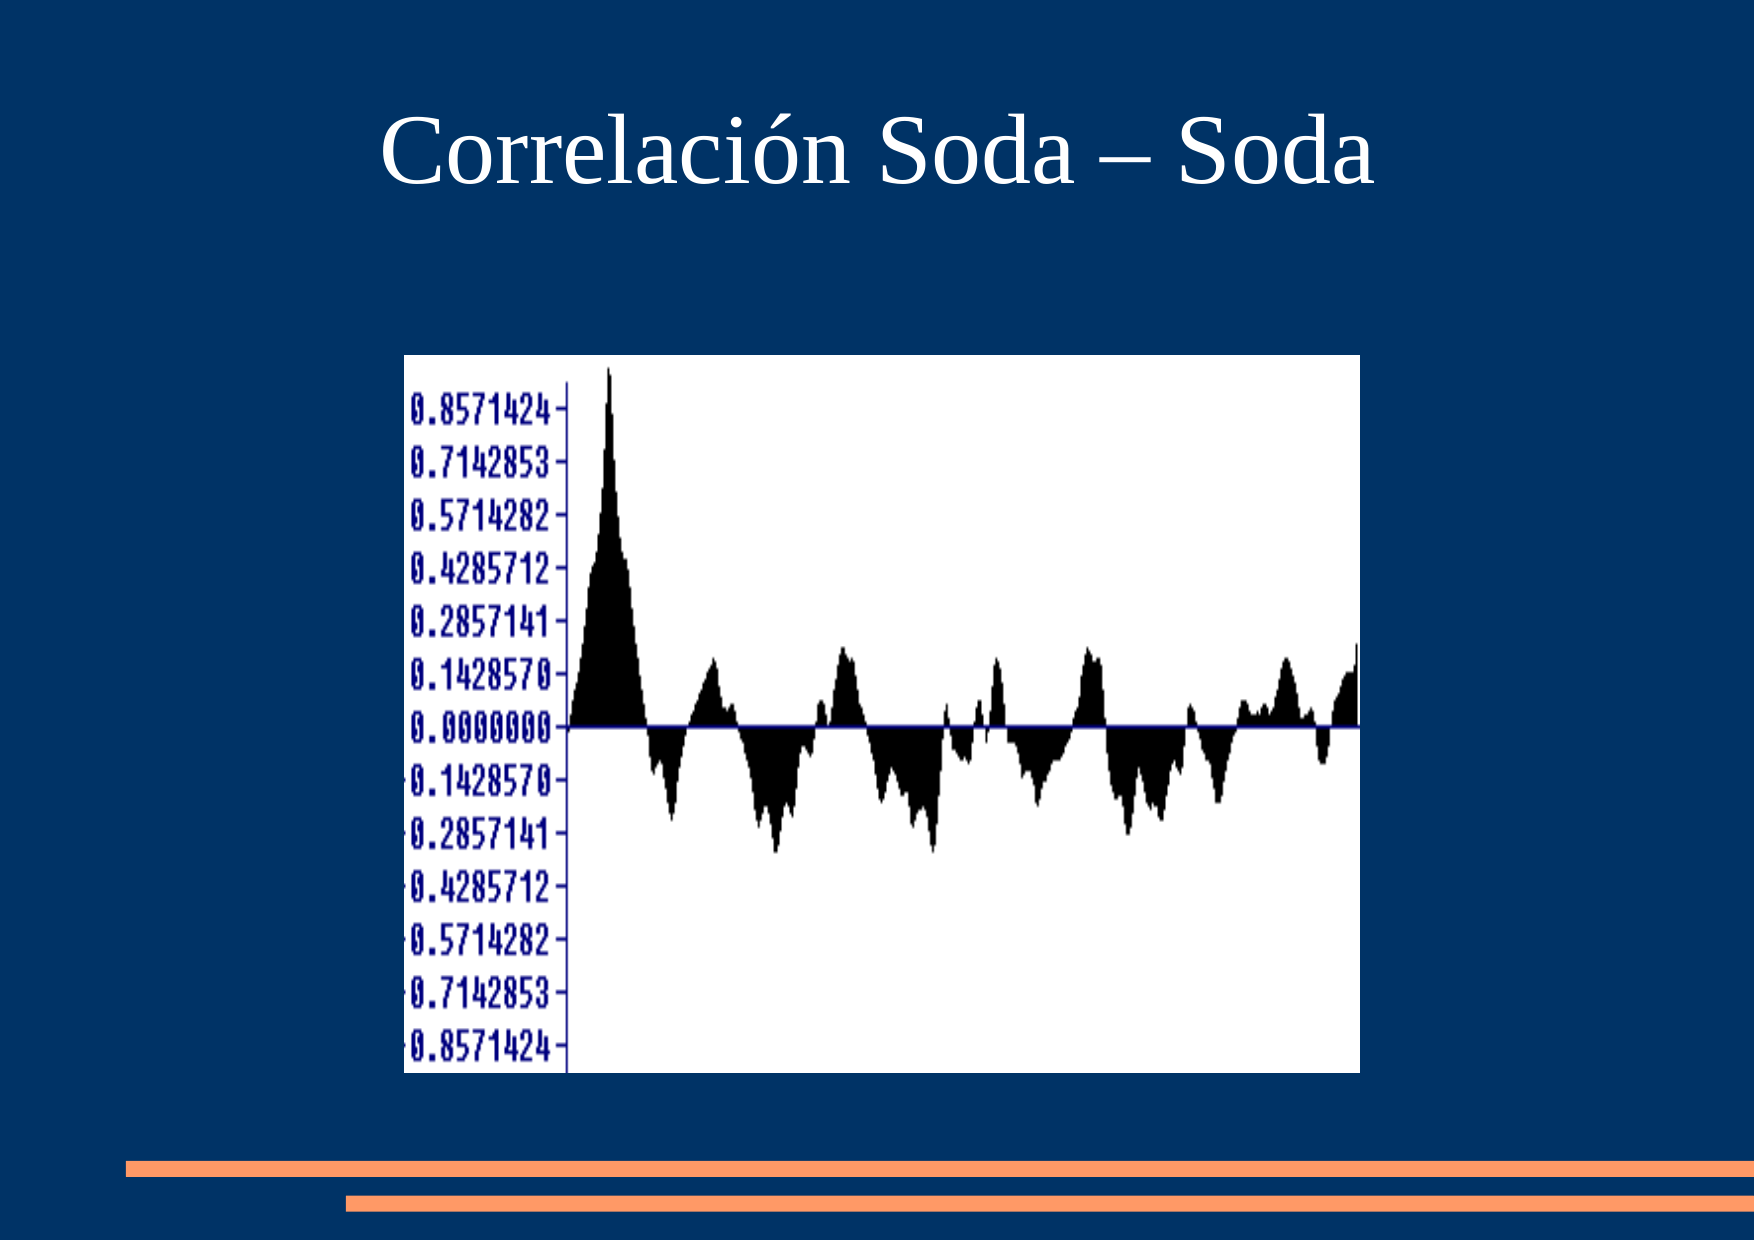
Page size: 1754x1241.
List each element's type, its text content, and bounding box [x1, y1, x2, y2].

title Correlación Soda – Soda [128, 46, 1627, 254]
picture [404, 355, 1360, 1073]
chart [128, 322, 1656, 1133]
